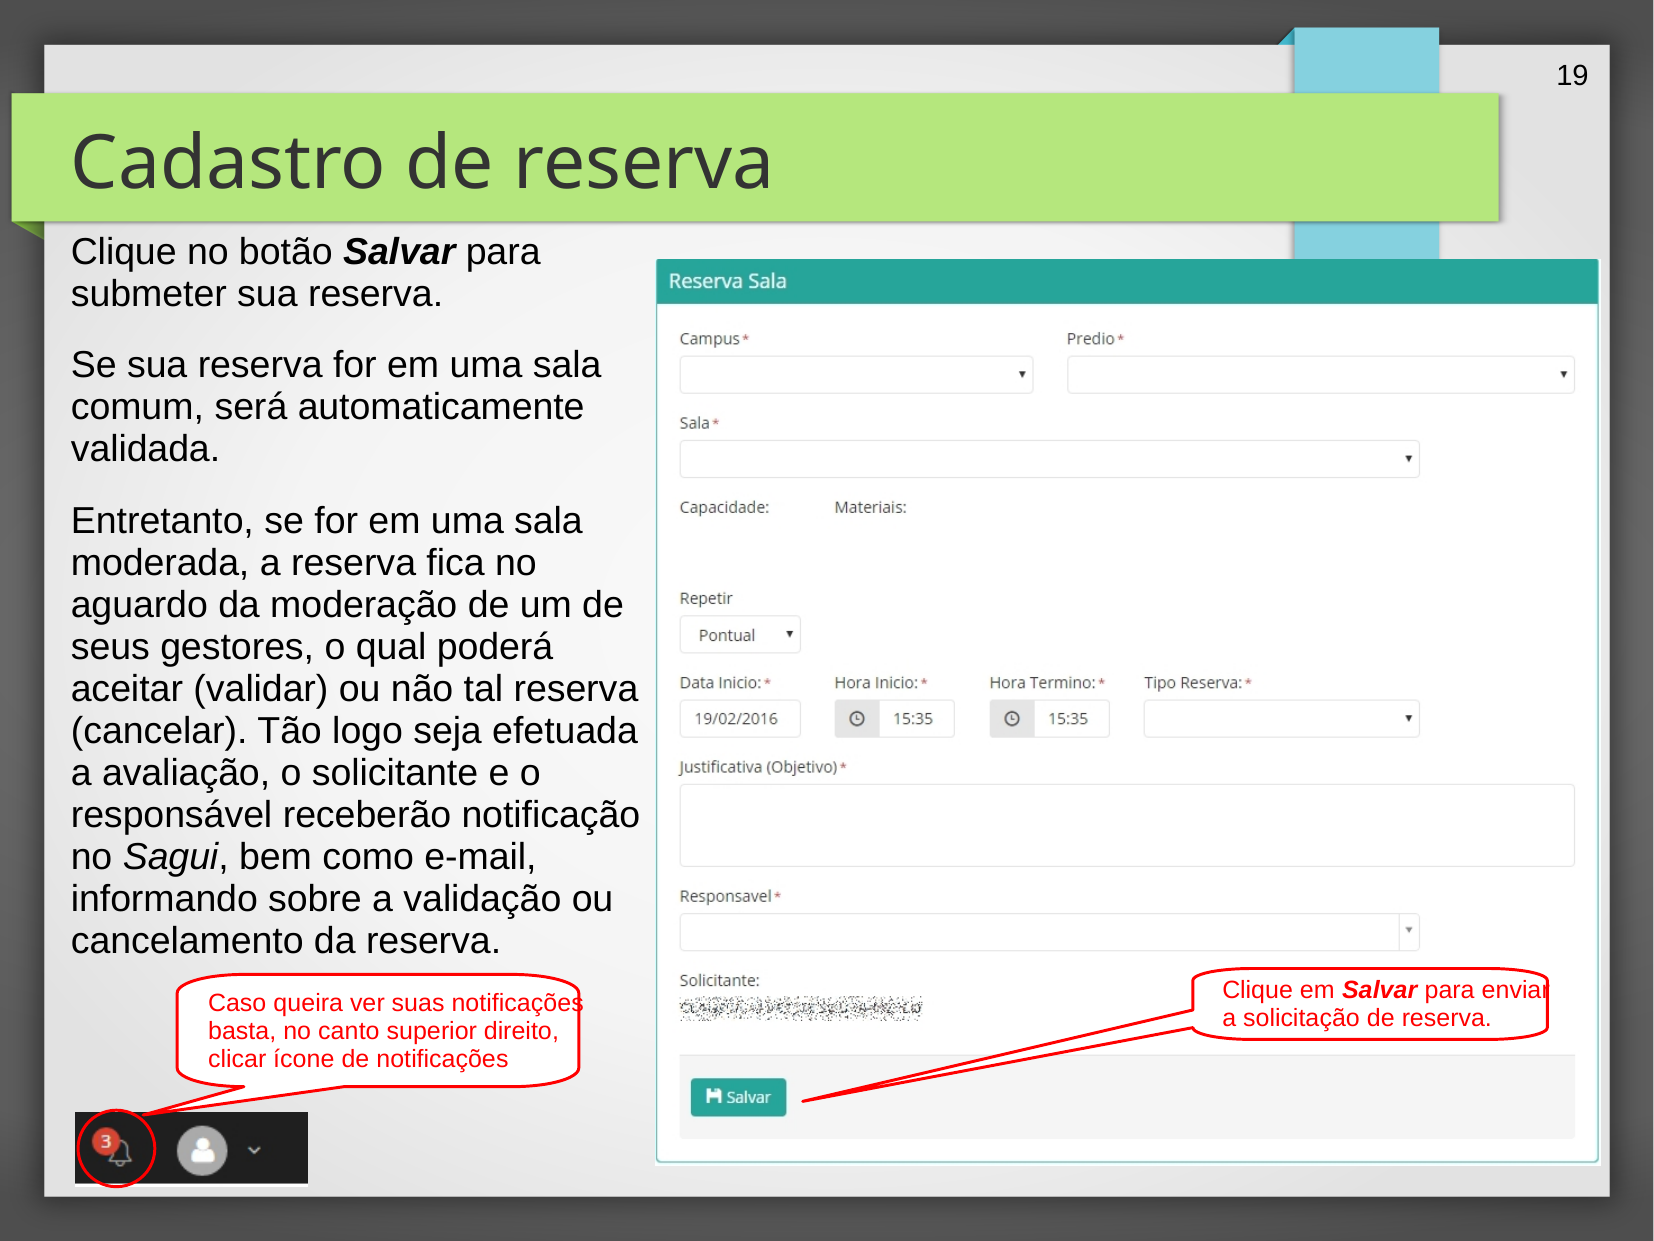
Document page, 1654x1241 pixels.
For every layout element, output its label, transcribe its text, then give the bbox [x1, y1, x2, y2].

text_box Caso queira ver suas notificações basta, no canto superior direito, clicar ícone de notificações [143, 974, 579, 1116]
title Cadastro de reserva [70, 106, 1229, 213]
text_box Clique em Salvar para enviar a solicitação de reserva. [802, 968, 1548, 1102]
picture [0, 0, 1654, 1241]
list Clique no botão Salvar para submeter sua reserva. Se sua reserva for em uma sala comum, será automaticamente validada. Entretanto, se for em uma sala moderada, a reserva fica no aguardo da moderação de um de seus gestores, o qual poderá aceitar (validar) ou não tal reserva (cancelar). Tão logo seja efetuada a avaliação, o solicitante e o responsável receberão notificação no Sagui, bem como e-mail, informando sobre a validação ou cancelamento da reserva. [70, 230, 656, 1188]
